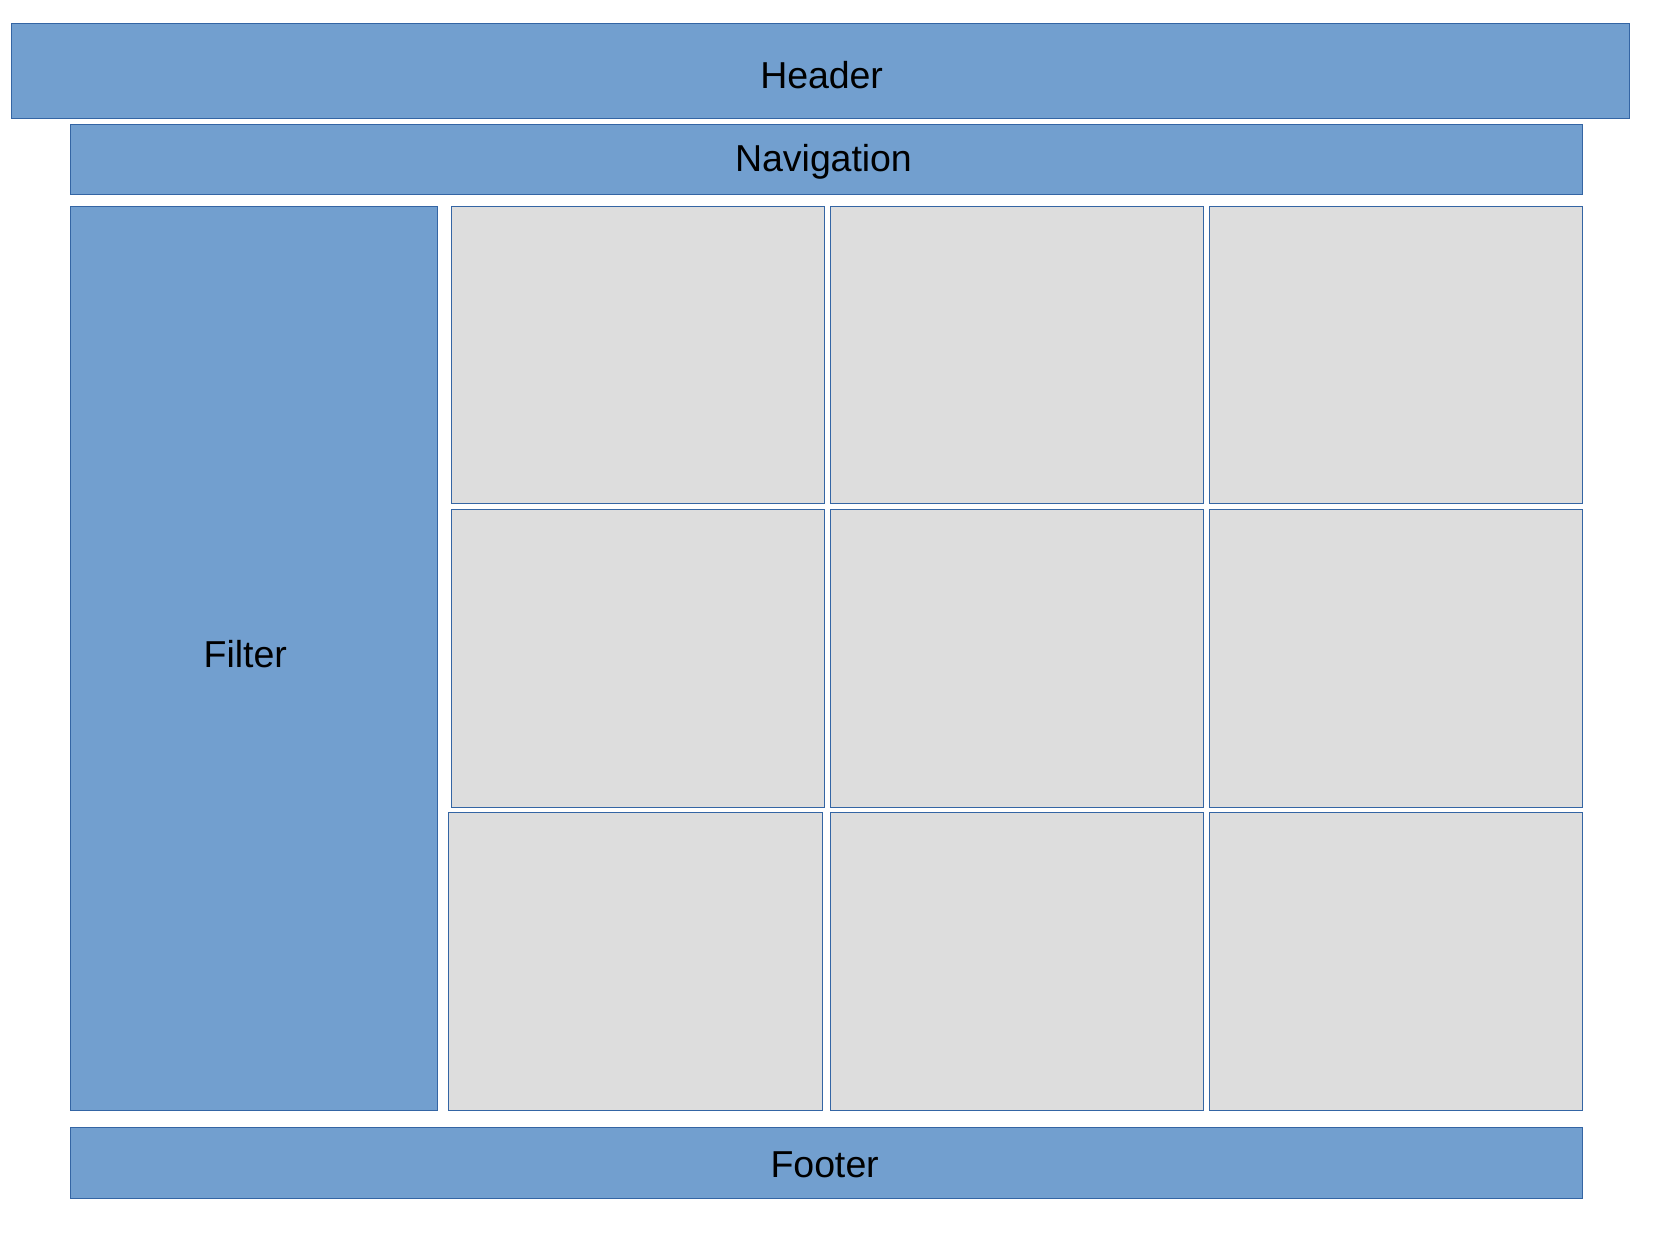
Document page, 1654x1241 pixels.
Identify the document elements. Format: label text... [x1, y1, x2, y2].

text_box [451, 509, 825, 808]
text_box [70, 124, 1583, 195]
text_box [451, 206, 825, 504]
text_box [1209, 812, 1583, 1111]
text_box Filter [188, 625, 302, 683]
text_box [70, 206, 438, 1111]
text_box [70, 1127, 1583, 1199]
text_box [11, 23, 1630, 119]
text_box [1209, 509, 1583, 808]
text_box [1209, 206, 1583, 504]
text_box [830, 206, 1204, 504]
text_box Header [745, 47, 898, 105]
text_box Footer [755, 1136, 894, 1193]
text_box Navigation [720, 129, 927, 187]
text_box [448, 812, 823, 1111]
text_box [830, 812, 1204, 1111]
text_box [830, 509, 1204, 808]
